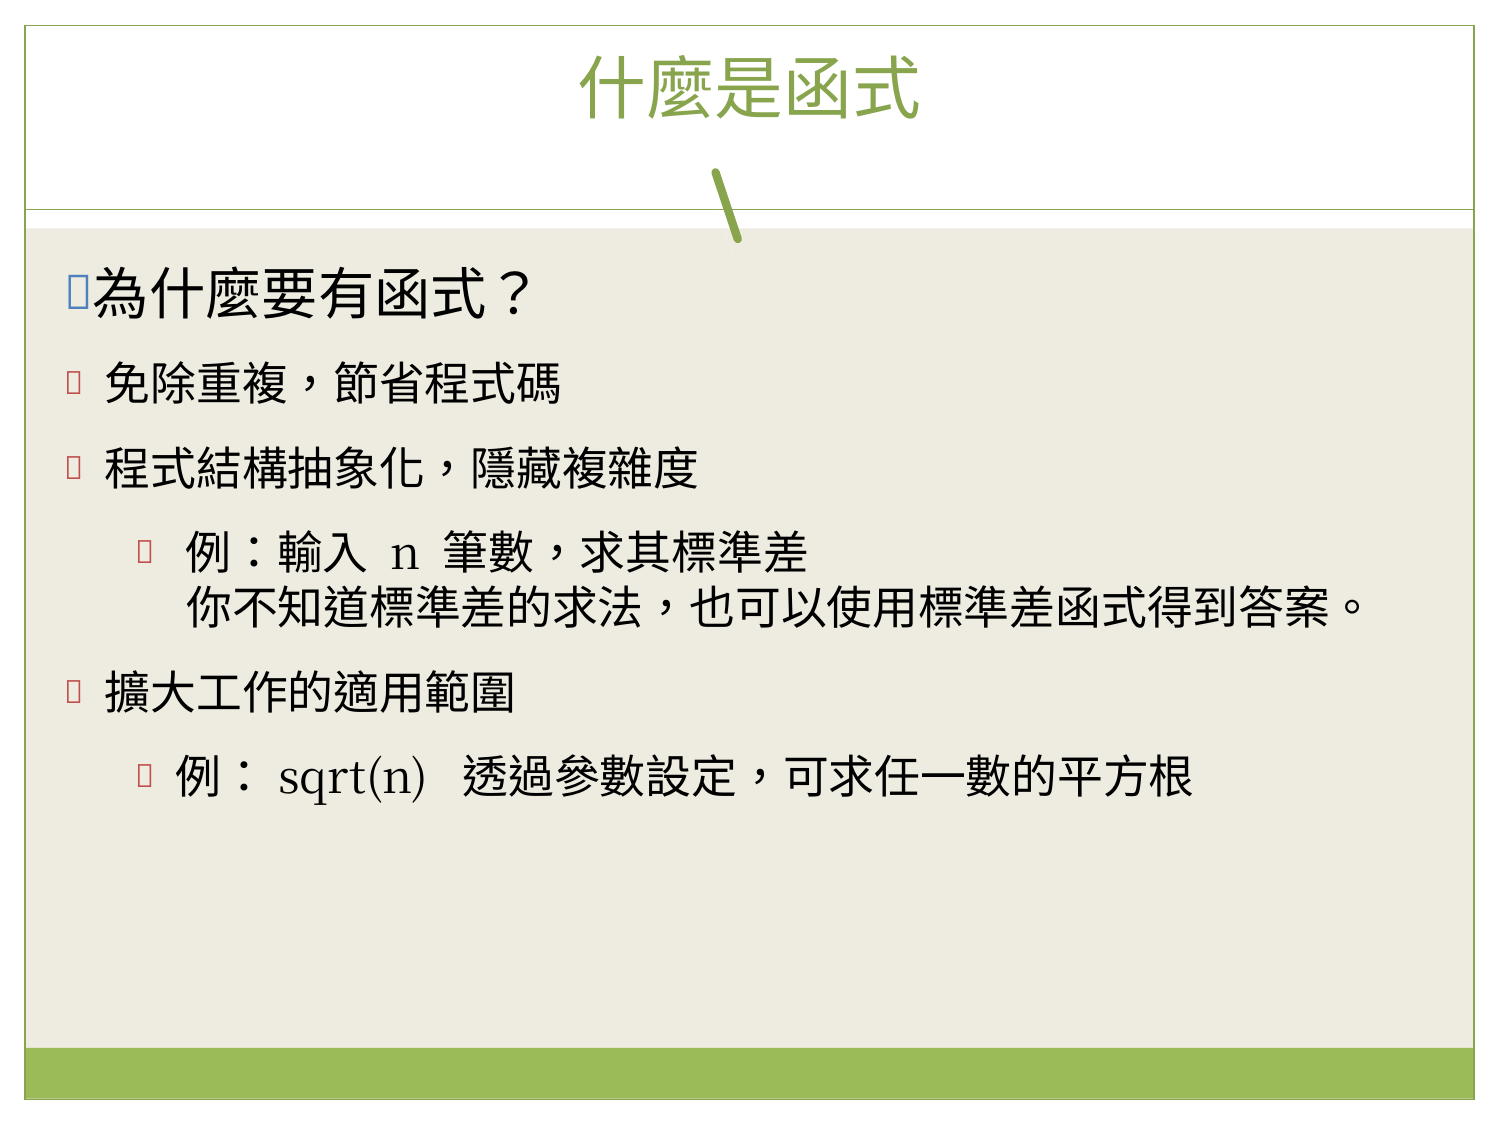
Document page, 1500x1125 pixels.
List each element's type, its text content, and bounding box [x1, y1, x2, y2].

list 為什麼要有函式？ 免除重複，節省程式碼 程式結構抽象化，隱藏複雜度 例：輸入 n 筆數，求其標準差 你不知道標準差的求法，也可以使用標準差函式得到答案。 擴大工作的適用範圍 例：sqrt(n) 透過參數設定，可求任一數的平方根 [49, 250, 1445, 1047]
title 什麼是函式 [49, 37, 1450, 162]
